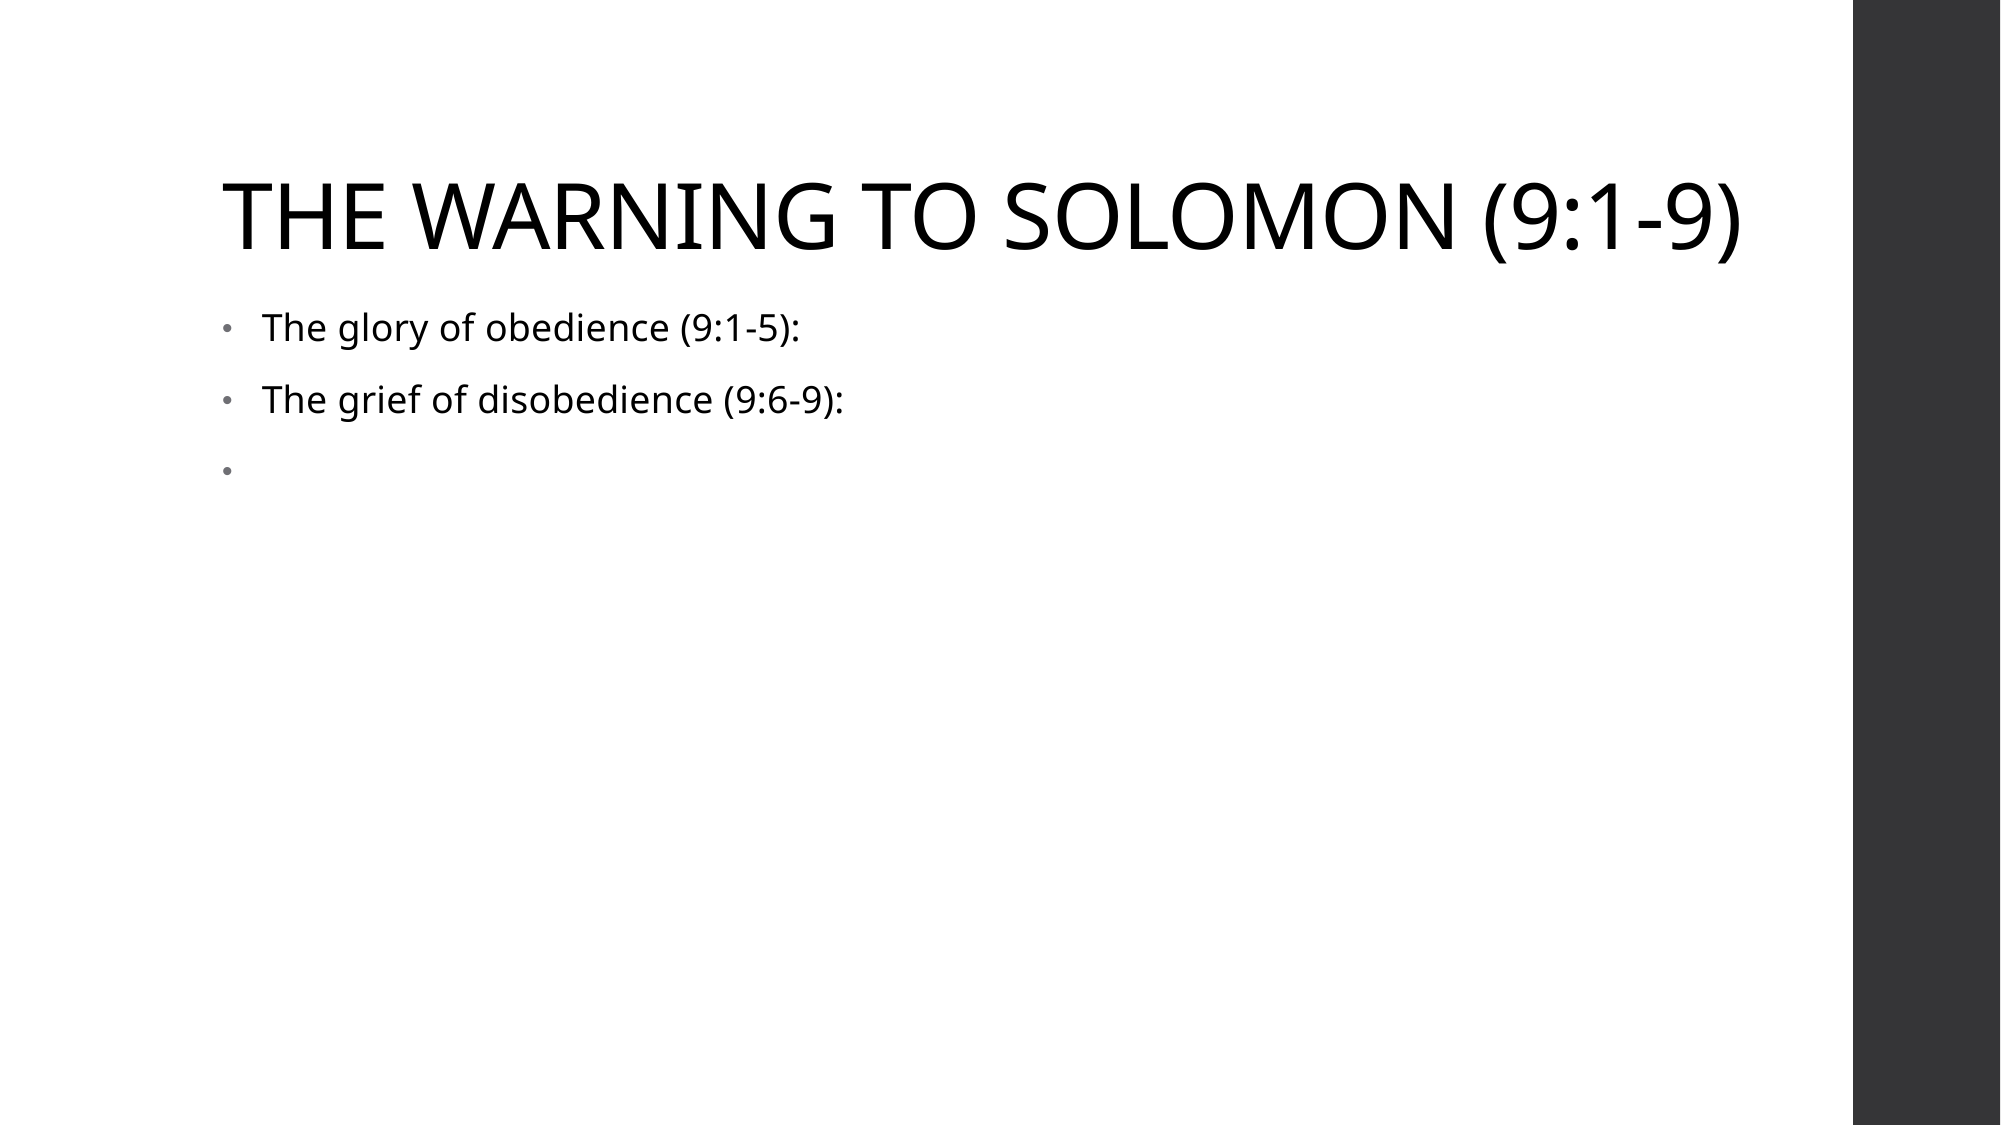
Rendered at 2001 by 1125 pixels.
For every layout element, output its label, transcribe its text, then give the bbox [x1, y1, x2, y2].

title THE WARNING TO SOLOMON (9:1-9) [206, 60, 1797, 278]
list The glory of obedience (9:1-5): The grief of disobedience (9:6-9): [206, 299, 1617, 1014]
